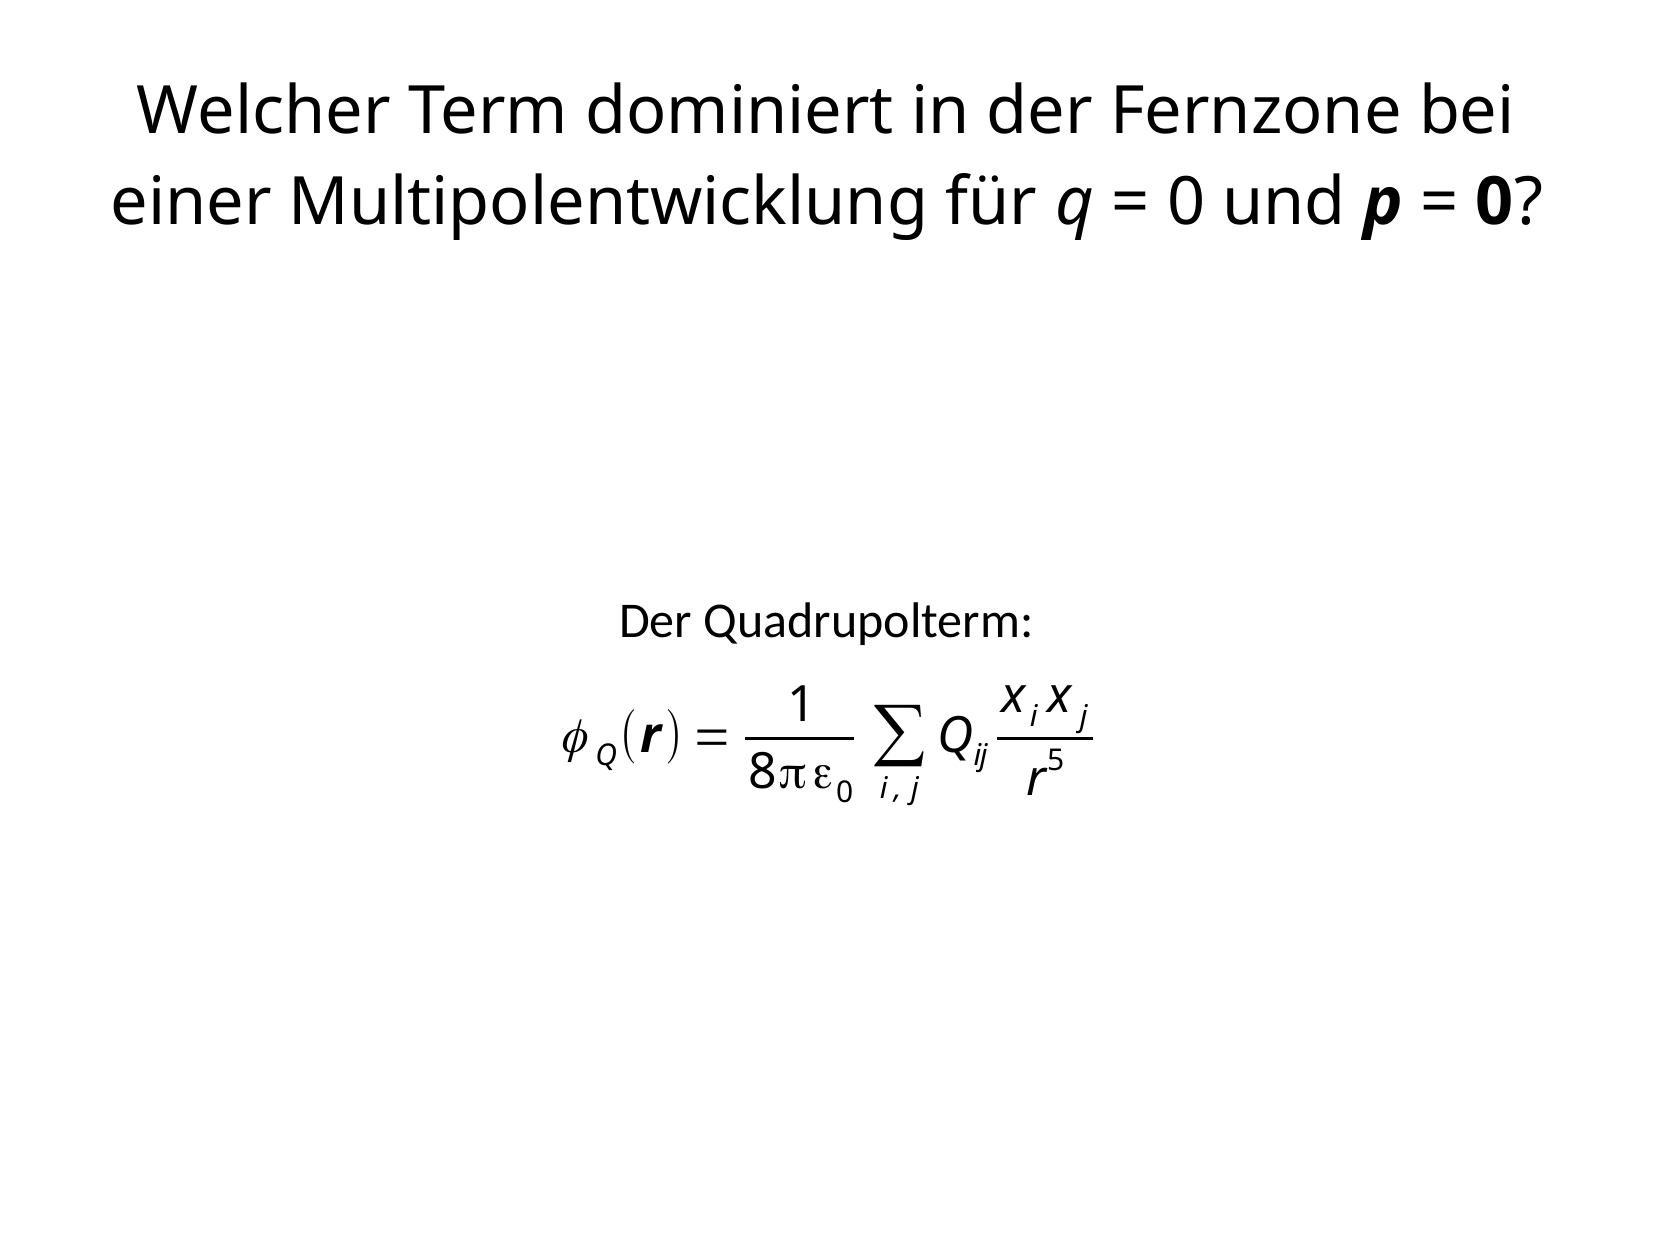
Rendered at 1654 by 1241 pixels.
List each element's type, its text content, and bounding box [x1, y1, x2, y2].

title Welcher Term dominiert in der Fernzone bei einer Multipolentwicklung für q = 0 und p = 0? [82, 49, 1571, 257]
chart [553, 665, 1101, 811]
subtitle Der Quadrupolterm: [82, 290, 1571, 1010]
